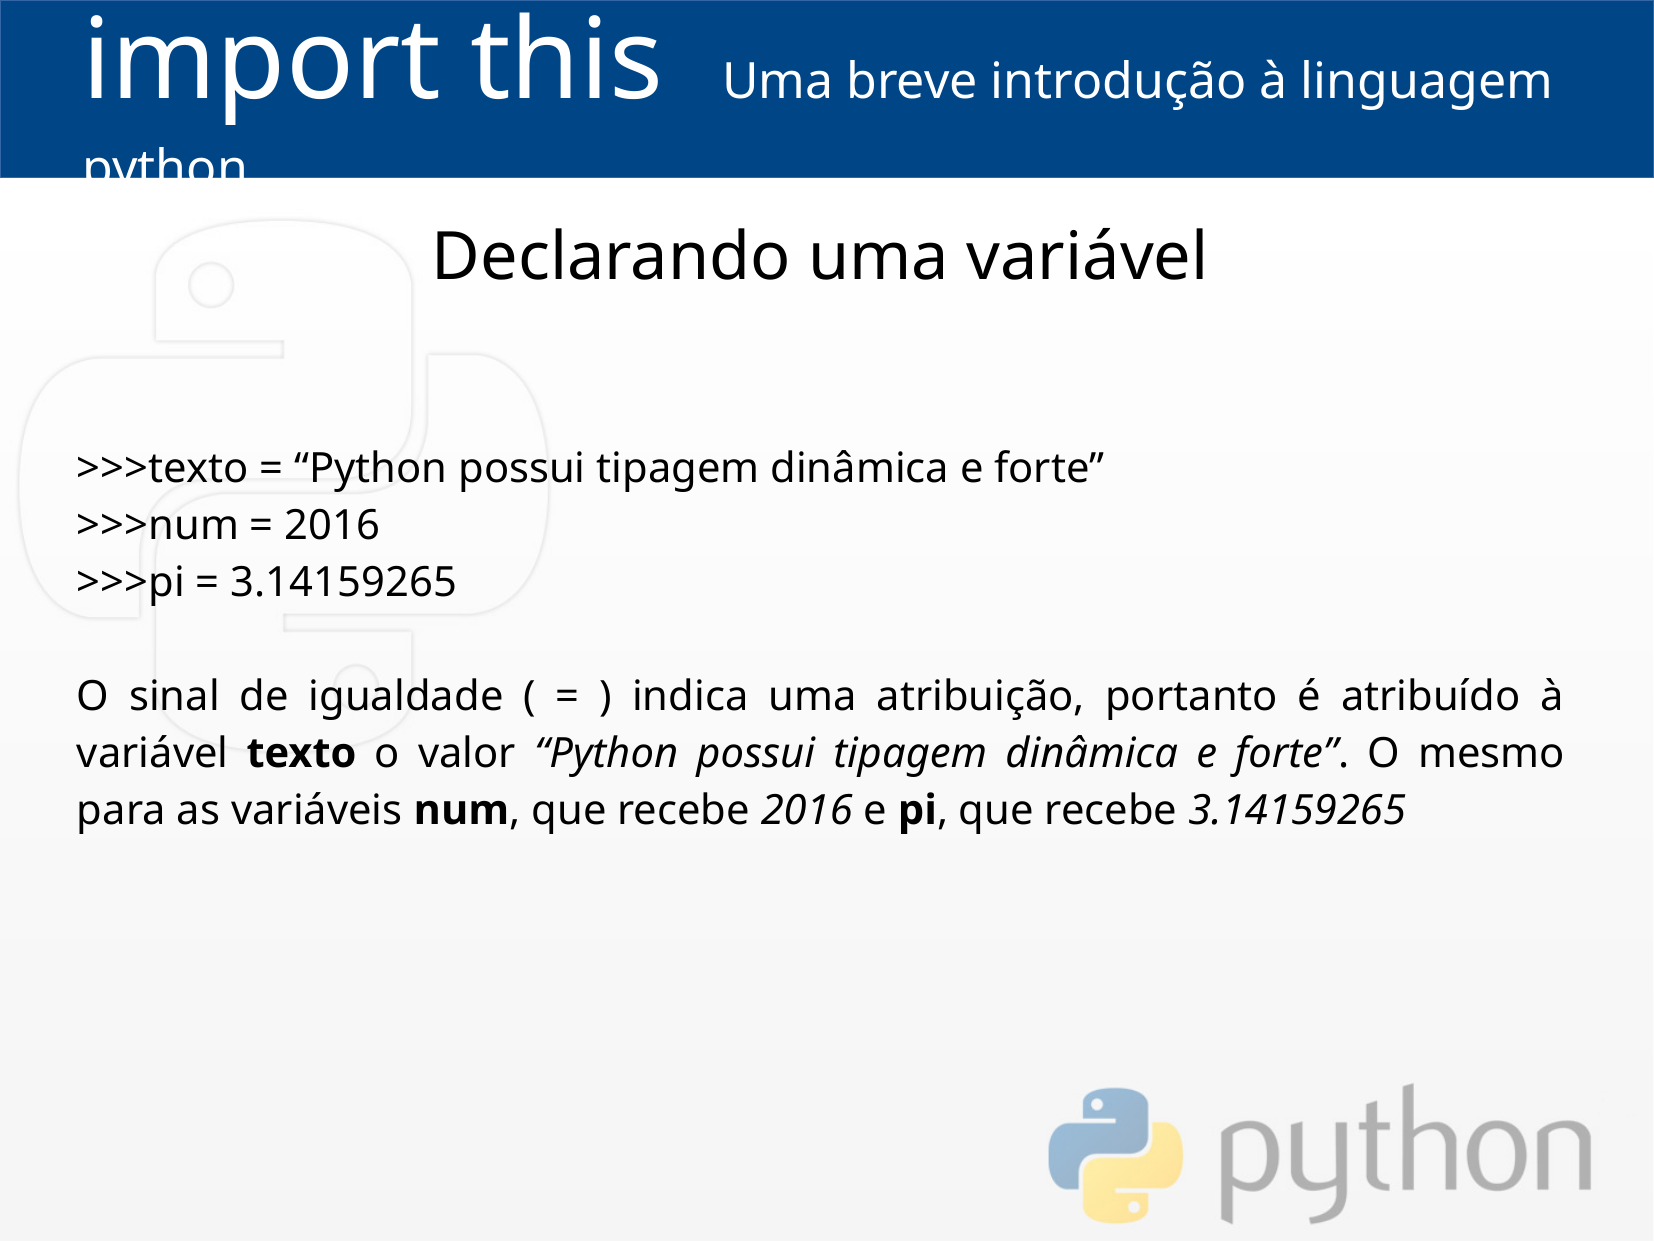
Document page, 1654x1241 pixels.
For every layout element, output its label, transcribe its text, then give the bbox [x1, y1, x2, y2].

picture [0, 200, 1654, 1241]
subtitle >>>texto = “Python possui tipagem dinâmica e forte” >>>num = 2016 >>>pi = 3.14159265 O sinal de igualdade ( = ) indica uma atribuição, portanto é atribuído à variável texto o valor “Python possui tipagem dinâmica e forte”. O mesmo para as variáveis num, que recebe 2016 e pi, que recebe 3.14159265 [76, 318, 1565, 1128]
text_box [0, 0, 1654, 178]
title import this Uma breve introdução à linguagem python [82, 1, 1571, 178]
text_box Declarando uma variável [106, 200, 1536, 296]
